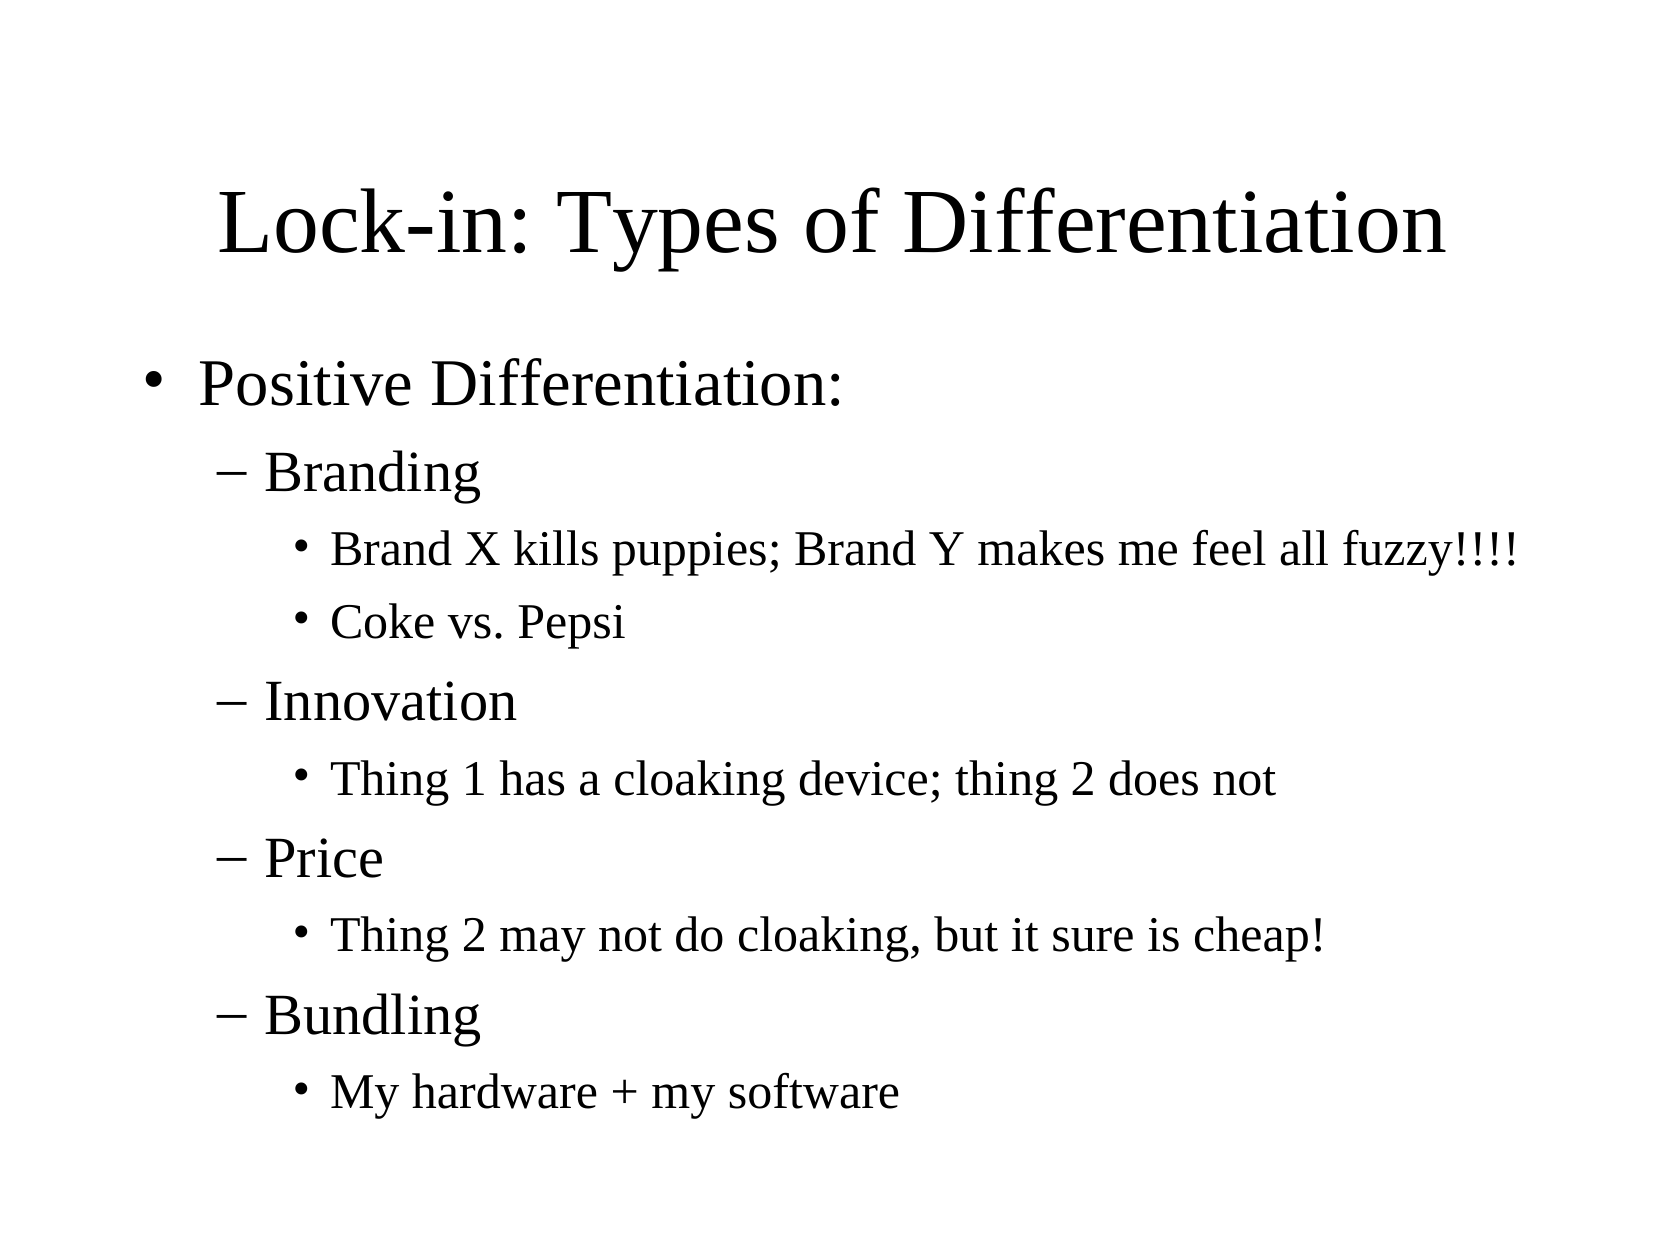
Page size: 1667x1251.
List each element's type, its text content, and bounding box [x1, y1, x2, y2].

title Lock-in: Types of Differentiation [124, 110, 1542, 320]
list Positive Differentiation: Branding Brand X kills puppies; Brand Y makes me feel all fuzzy!!!! Coke vs. Pepsi Innovation Thing 1 has a cloaking device; thing 2 does not Price Thing 2 may not do cloaking, but it sure is cheap! Bundling My hardware + my software [127, 331, 1545, 1200]
